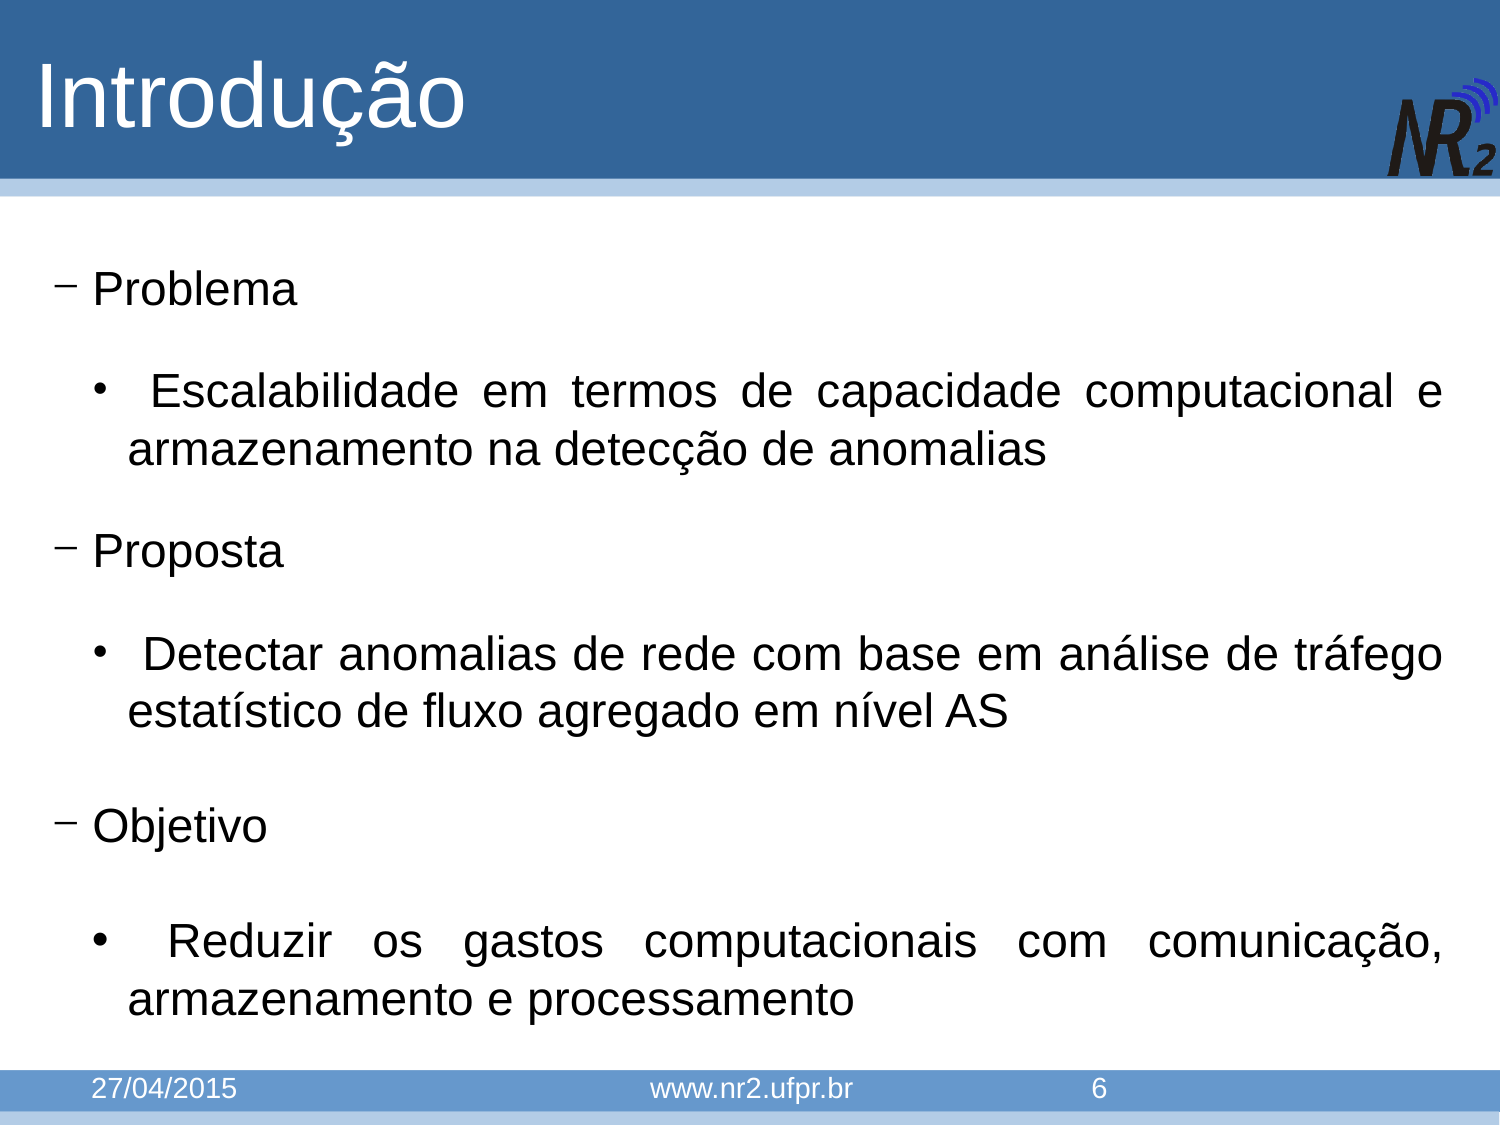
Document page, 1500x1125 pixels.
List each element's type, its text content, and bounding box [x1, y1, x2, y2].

text_box Problema Escalabilidade em termos de capacidade computacional e armazenamento na detecção de anomalias Proposta Detectar anomalias de rede com base em análise de tráfego estatístico de fluxo agregado em nível AS Objetivo Reduzir os gastos computacionais com comunicação, armazenamento e processamento [37, 249, 1461, 1020]
text_box <número> [1076, 1061, 1427, 1114]
text_box Introdução [19, 51, 1380, 177]
picture [1387, 78, 1498, 176]
text_box www.nr2.ufpr.br [513, 1061, 990, 1114]
text_box 27/04/2015 [76, 1061, 427, 1109]
